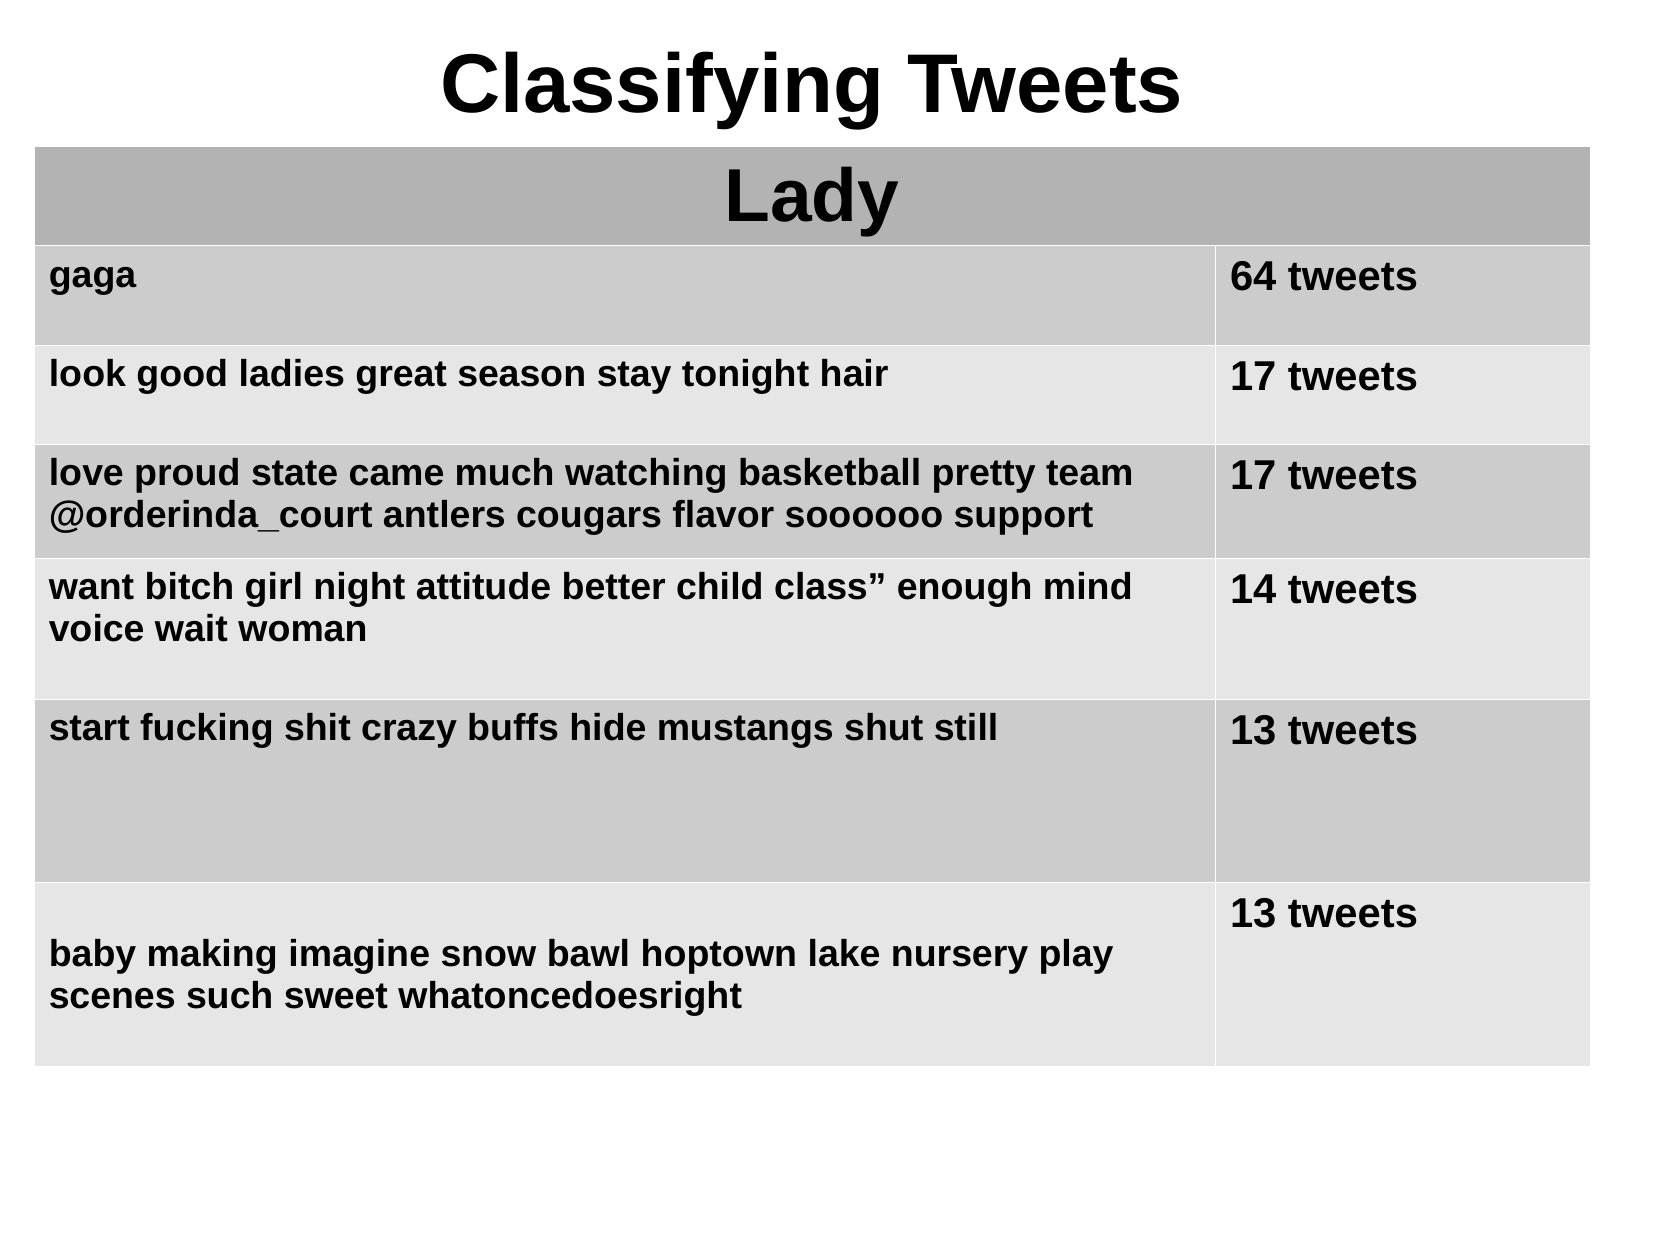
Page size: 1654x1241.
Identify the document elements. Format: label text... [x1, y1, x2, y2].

table_cell start fucking shit crazy buffs hide mustangs shut still [35, 700, 1215, 882]
table_cell 17 tweets [1216, 346, 1590, 444]
table_cell 64 tweets [1216, 246, 1590, 345]
table_cell look good ladies great season stay tonight hair [35, 346, 1215, 444]
table_header Lady [35, 147, 1590, 245]
table_cell want bitch girl night attitude better child class” enough mind voice wait woman [35, 559, 1215, 699]
table_cell love proud state came much watching basketball pretty team @orderinda_court antlers cougars flavor soooooo support [35, 445, 1215, 558]
table_cell 14 tweets [1216, 559, 1590, 699]
table_cell baby making imagine snow bawl hoptown lake nursery play scenes such sweet whatoncedoesright [35, 883, 1215, 1066]
table_cell 13 tweets [1216, 700, 1590, 882]
table_cell gaga [35, 246, 1215, 345]
table_cell 13 tweets [1216, 883, 1590, 1066]
text_box Classifying Tweets [339, 29, 1285, 138]
table_cell 17 tweets [1216, 445, 1590, 558]
